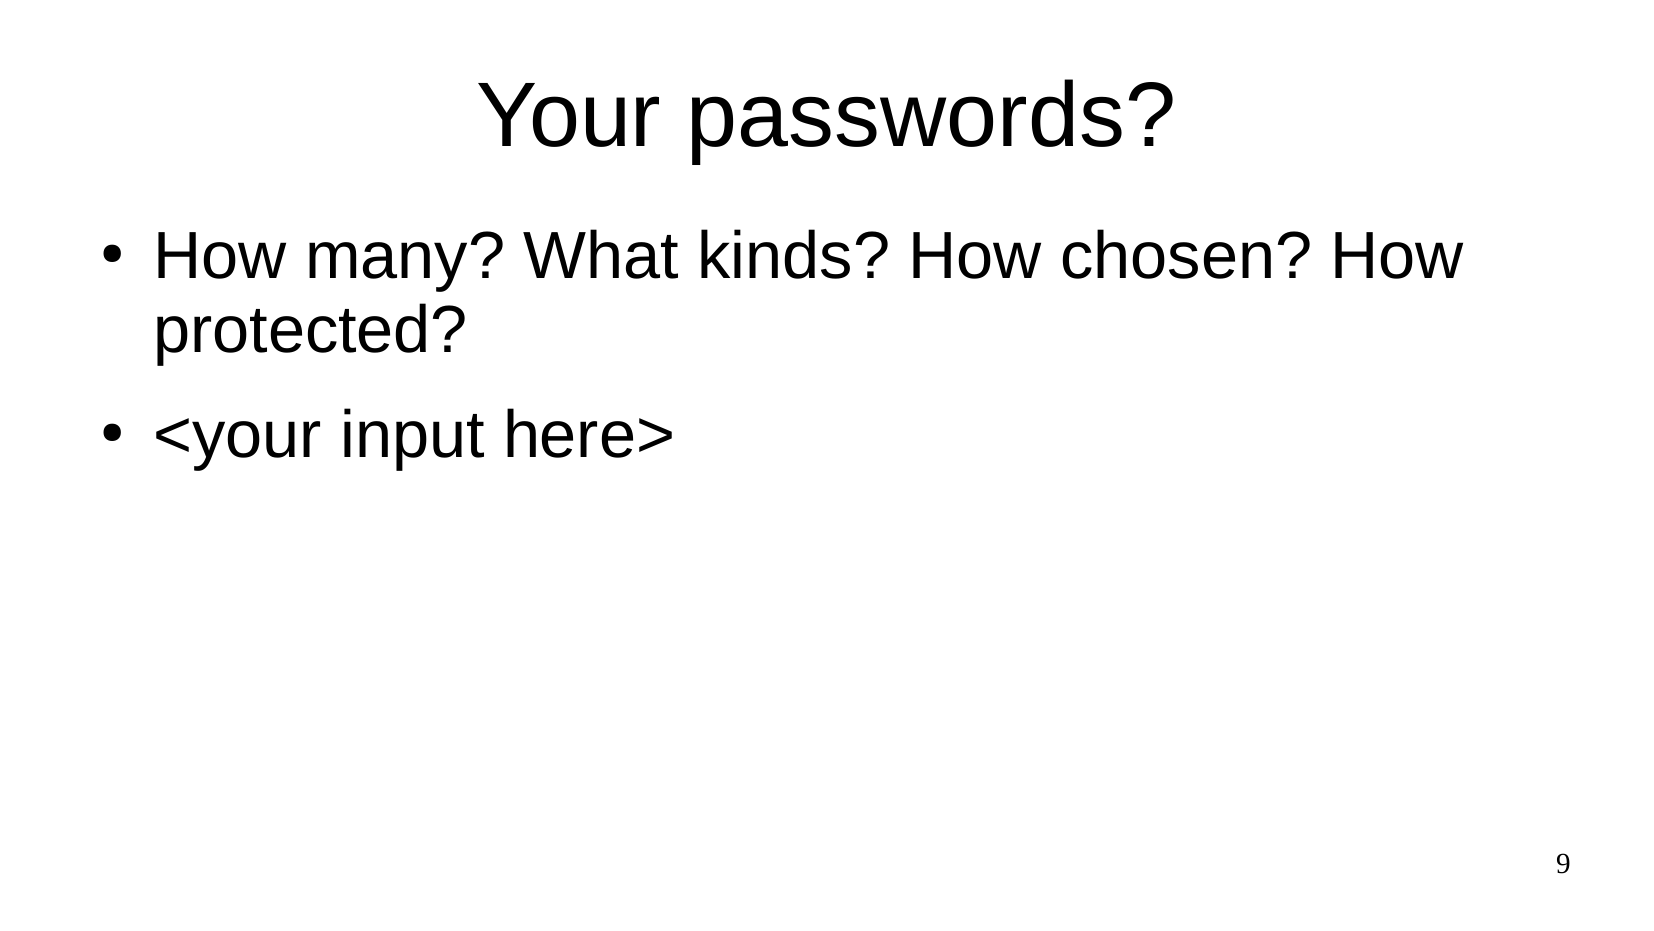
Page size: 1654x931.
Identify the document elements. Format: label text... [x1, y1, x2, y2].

list How many? What kinds? How chosen? How protected? <your input here> [82, 217, 1571, 758]
title Your passwords? [82, 37, 1571, 193]
